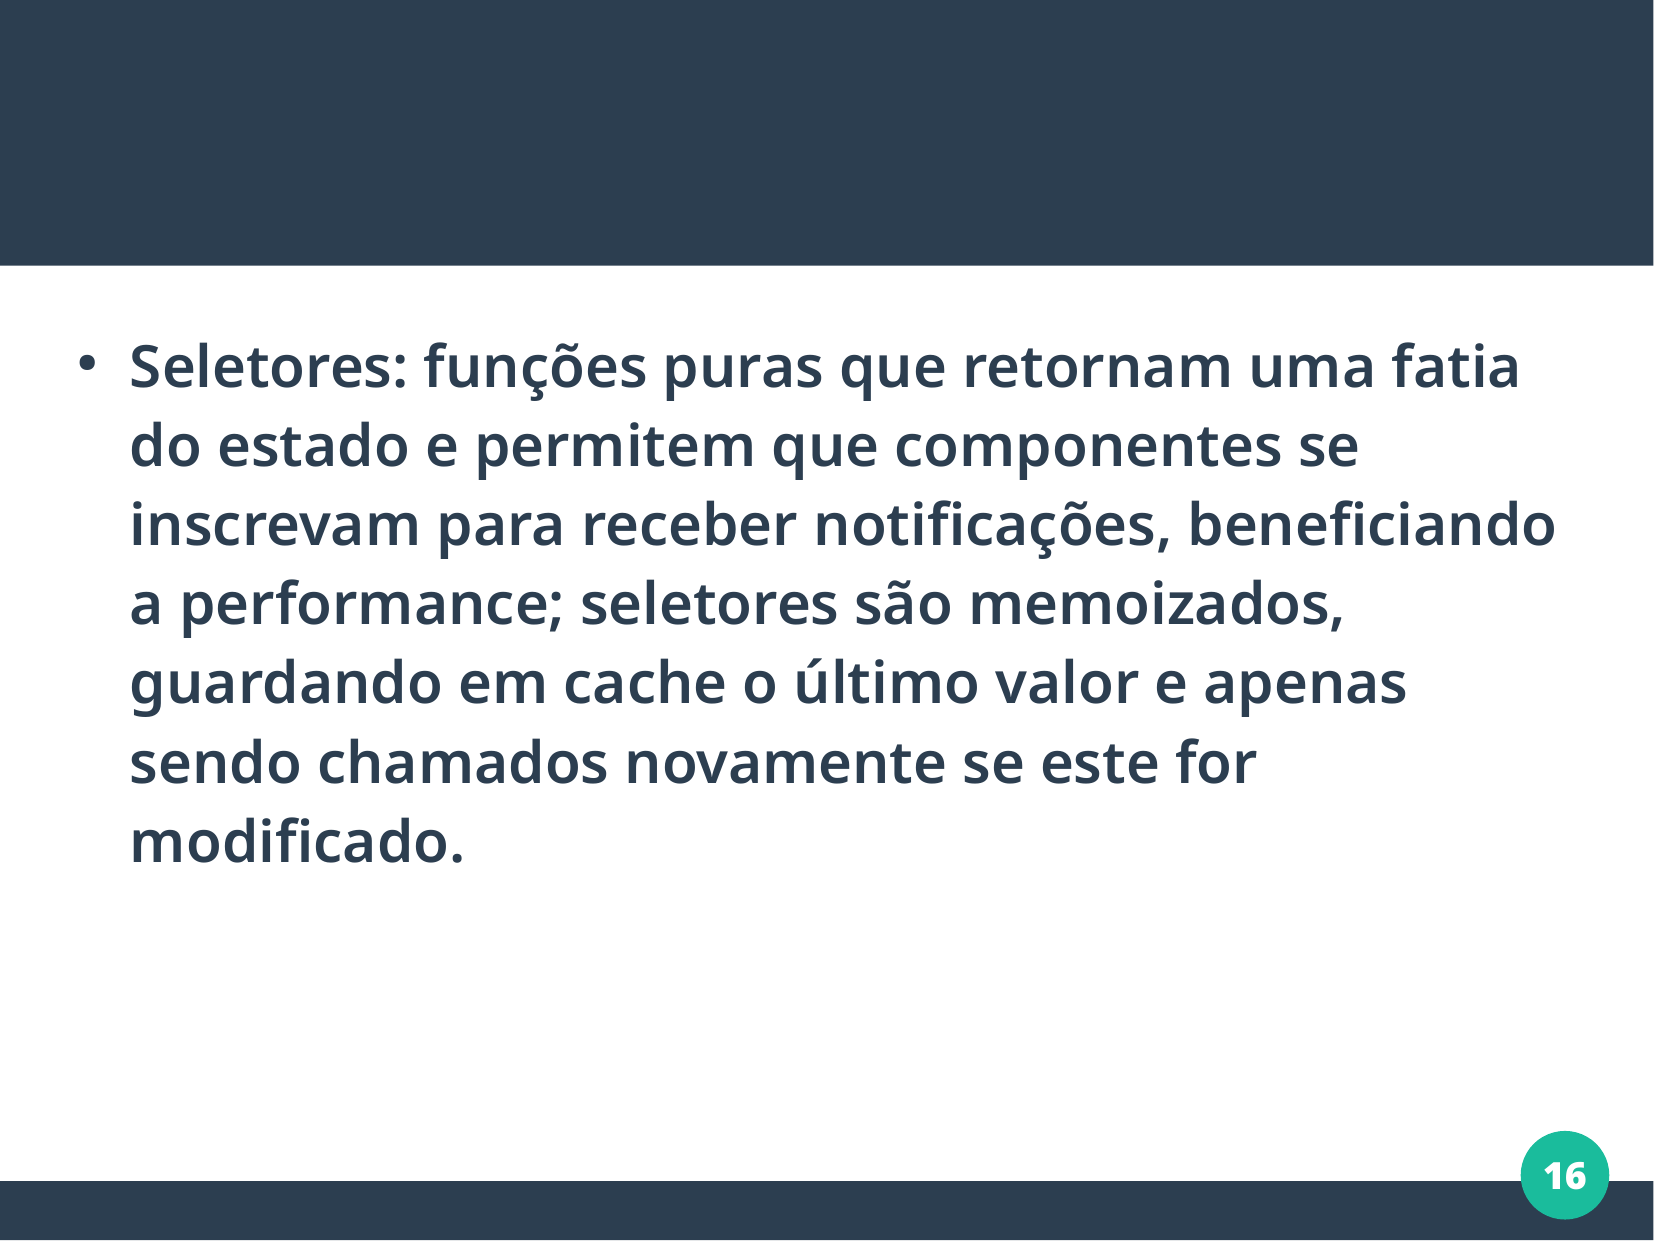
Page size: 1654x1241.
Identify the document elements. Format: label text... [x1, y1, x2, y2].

list Seletores: funções puras que retornam uma fatia do estado e permitem que componentes se inscrevam para receber notificações, beneficiando a performance; seletores são memoizados, guardando em cache o último valor e apenas sendo chamados novamente se este for modificado. [59, 324, 1595, 1152]
